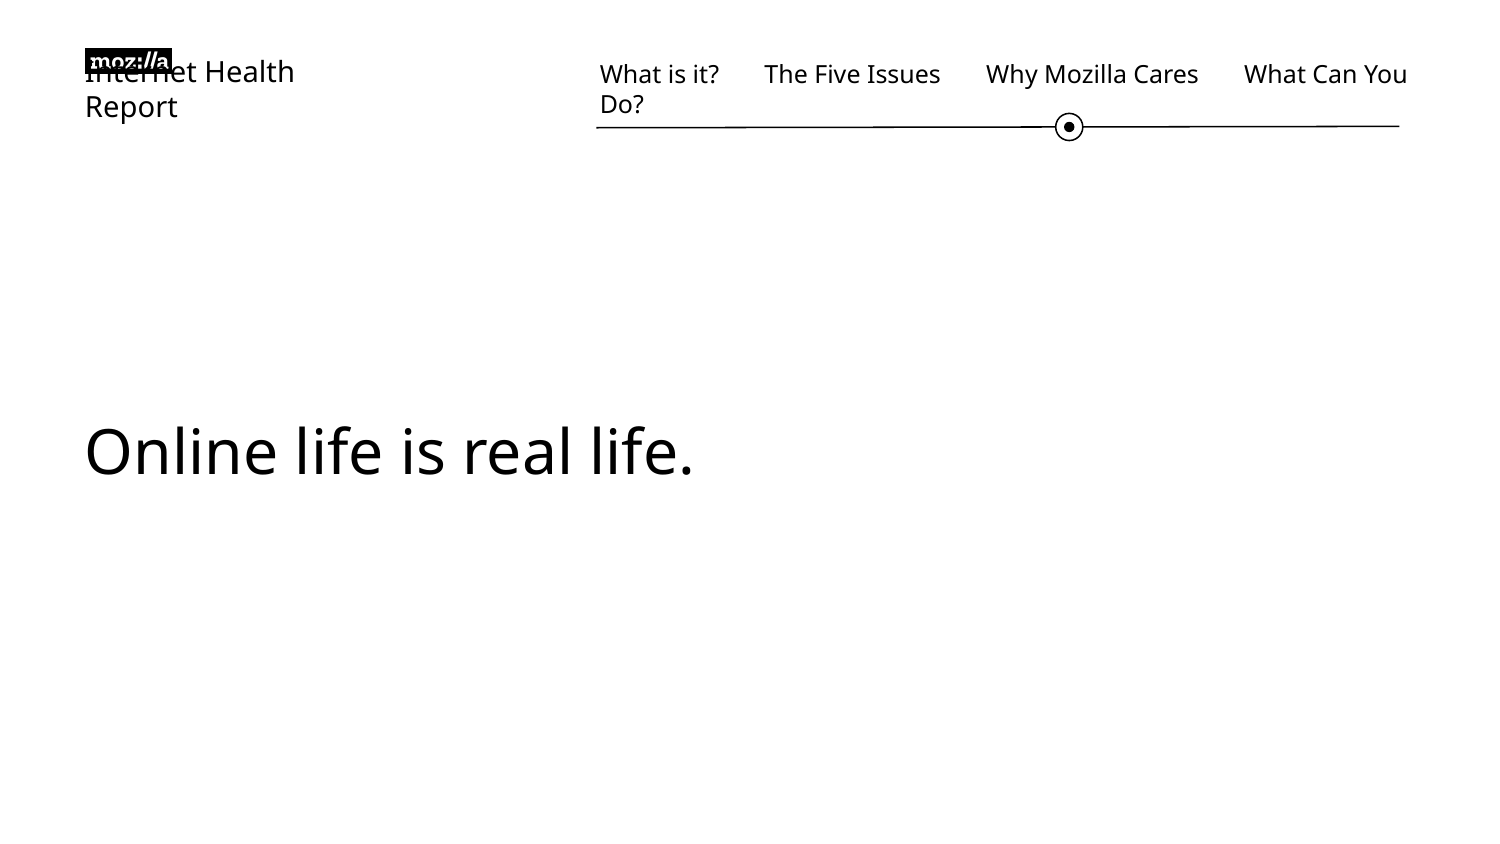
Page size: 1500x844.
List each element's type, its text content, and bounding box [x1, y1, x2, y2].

text_box What is it? The Five Issues Why Mozilla Cares What Can You Do? [584, 65, 1430, 111]
text_box Online life is real life. [69, 255, 1398, 644]
picture [127, 68, 135, 73]
picture [156, 68, 164, 73]
text_box Internet Health Report [69, 73, 399, 104]
text_box [1055, 113, 1083, 141]
picture [99, 68, 107, 73]
picture [85, 48, 172, 73]
